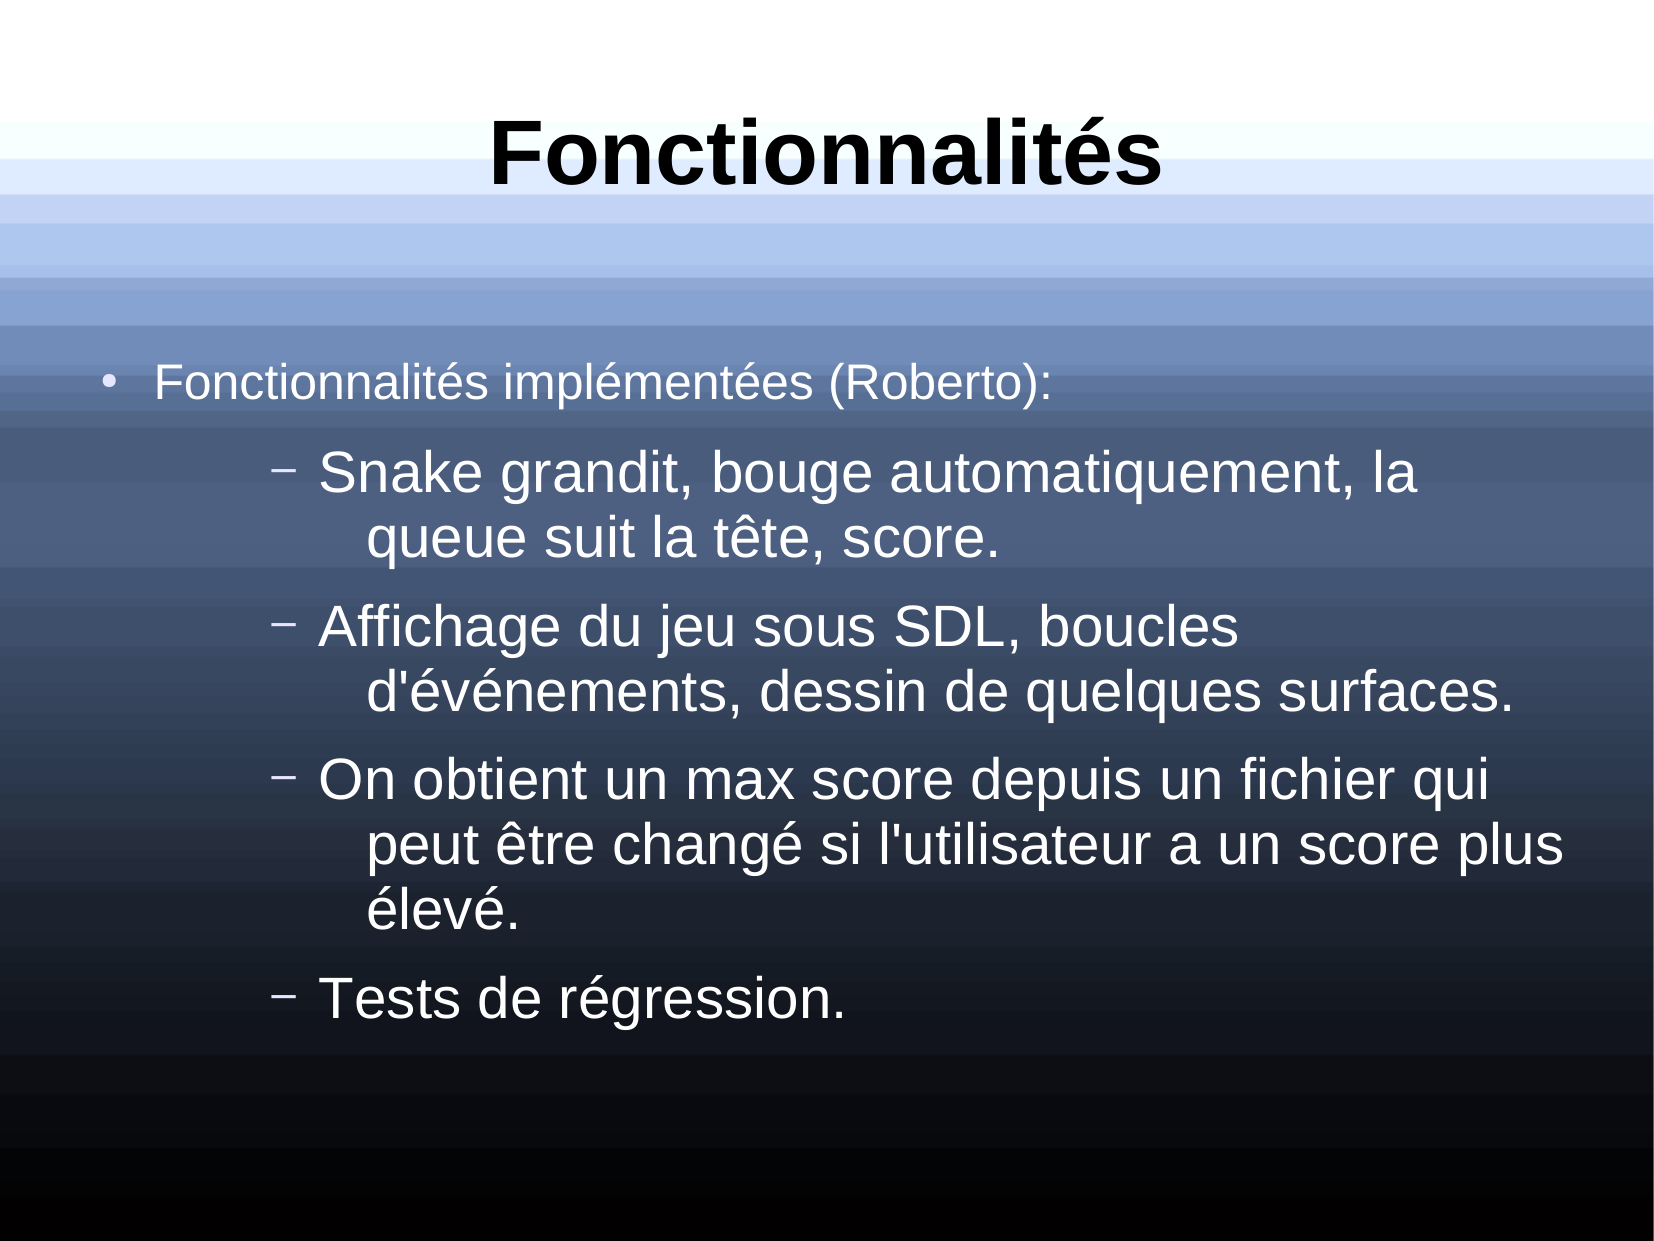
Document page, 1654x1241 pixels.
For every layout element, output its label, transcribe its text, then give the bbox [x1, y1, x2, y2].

picture [0, 0, 1654, 1241]
title Fonctionnalités [82, 49, 1571, 257]
list Fonctionnalités implémentées (Roberto): Snake grandit, bouge automatiquement, la queue suit la tête, score. Affichage du jeu sous SDL, boucles d'événements, dessin de quelques surfaces. On obtient un max score depuis un fichier qui peut être changé si l'utilisateur a un score plus élevé. Tests de régression. [82, 354, 1571, 1074]
